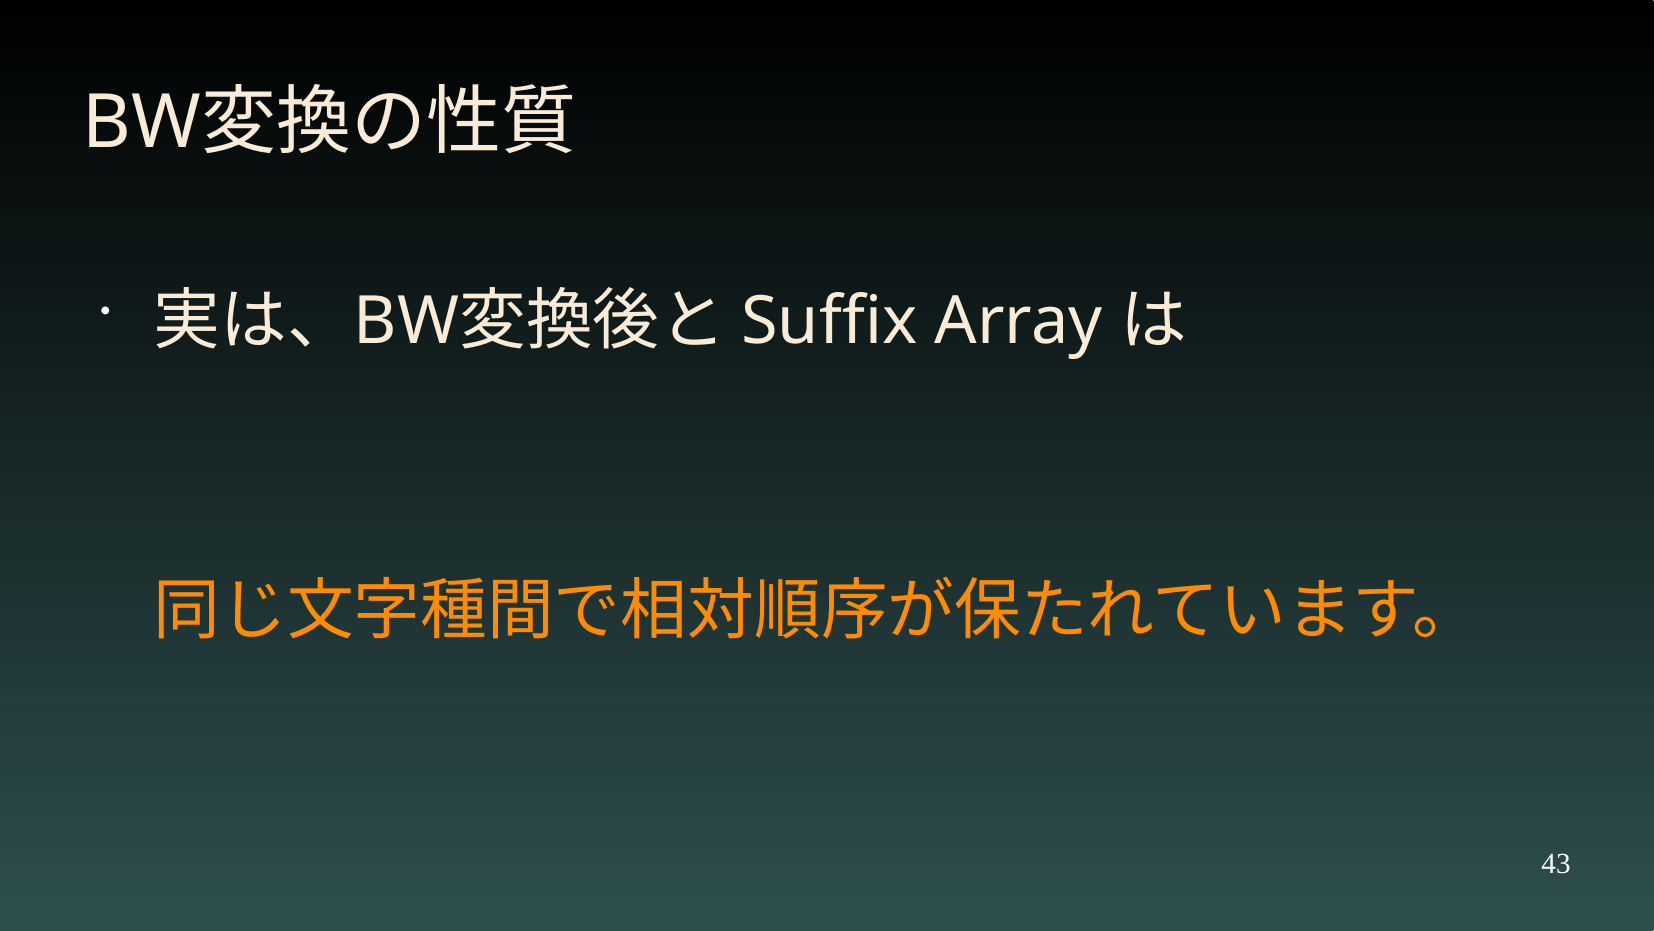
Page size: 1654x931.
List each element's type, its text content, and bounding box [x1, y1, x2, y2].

list 実は、BW変換後と Suffix Array は 同じ文字種間で相対順序が保たれています。 [82, 217, 1571, 898]
title BW変換の性質 [82, 37, 969, 193]
